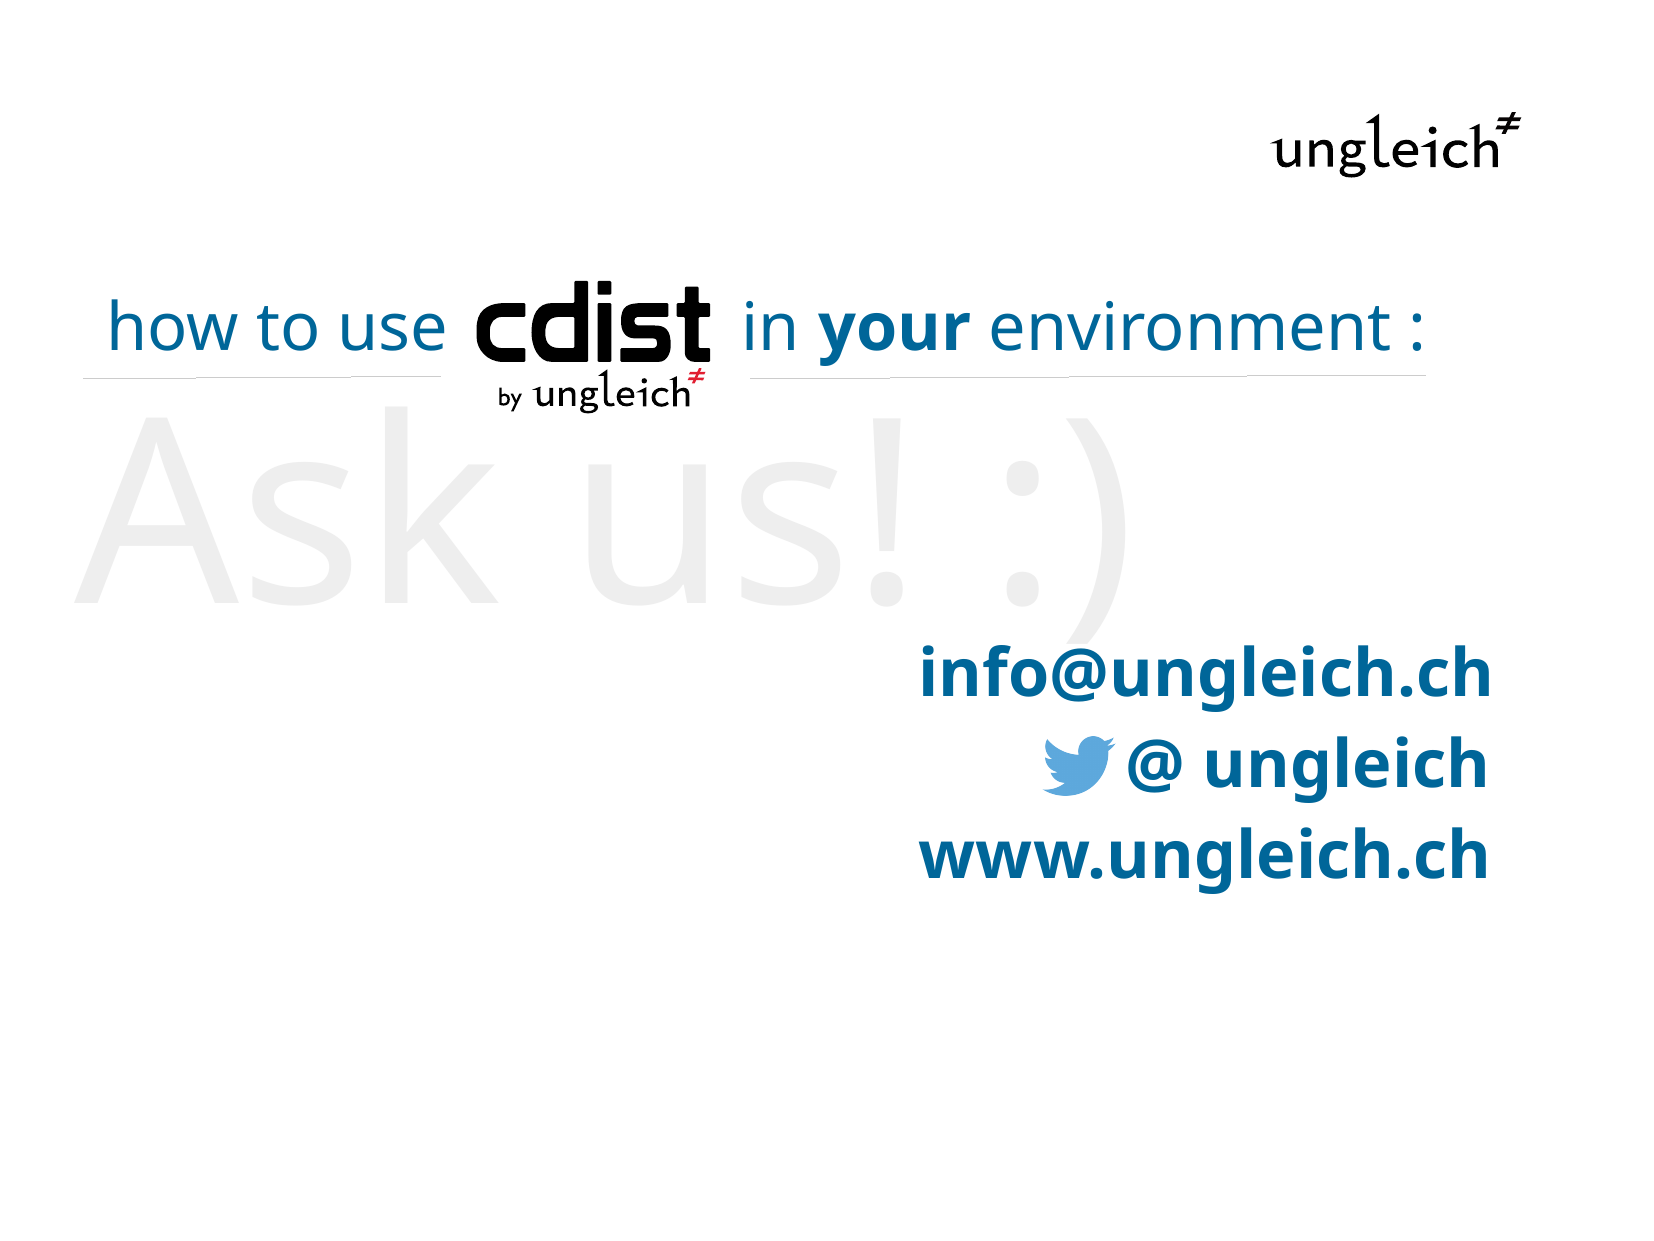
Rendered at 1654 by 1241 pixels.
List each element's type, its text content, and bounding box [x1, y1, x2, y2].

text_box Ask us! :) [0, 9, 1546, 976]
text_box info@ungleich.ch @ ungleich www.ungleich.ch [918, 401, 1654, 1122]
picture [472, 249, 722, 425]
title how to use in your environment : [106, 220, 1595, 428]
